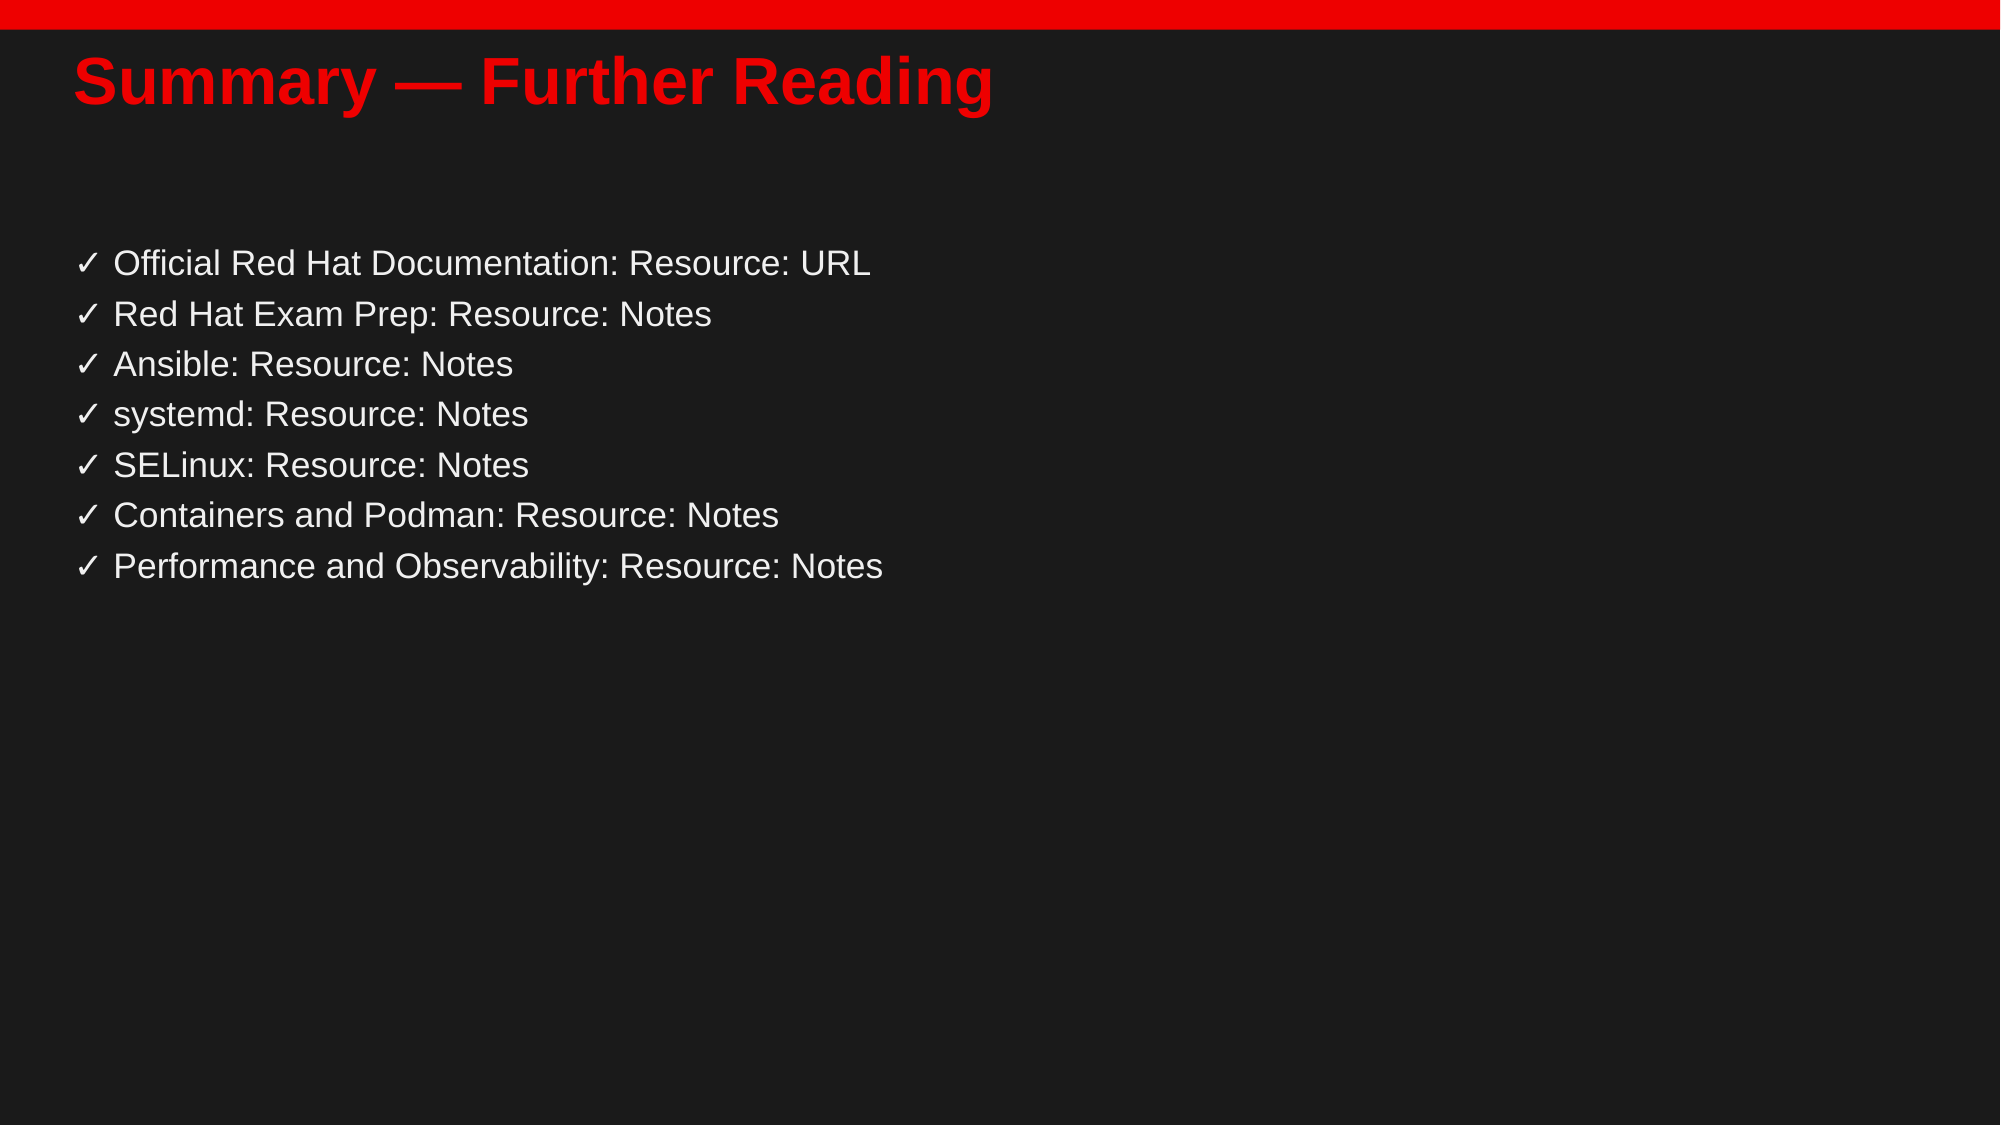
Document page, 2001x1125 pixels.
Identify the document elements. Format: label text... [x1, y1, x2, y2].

text_box [0, 0, 2001, 30]
text_box ✓ Official Red Hat Documentation: Resource: URL ✓ Red Hat Exam Prep: Resource: Notes ✓ Ansible: Resource: Notes ✓ systemd: Resource: Notes ✓ SELinux: Resource: Notes ✓ Containers and Podman: Resource: Notes ✓ Performance and Observability: Resource: Notes [59, 236, 1942, 1037]
text_box Summary — Further Reading [59, 36, 1942, 208]
